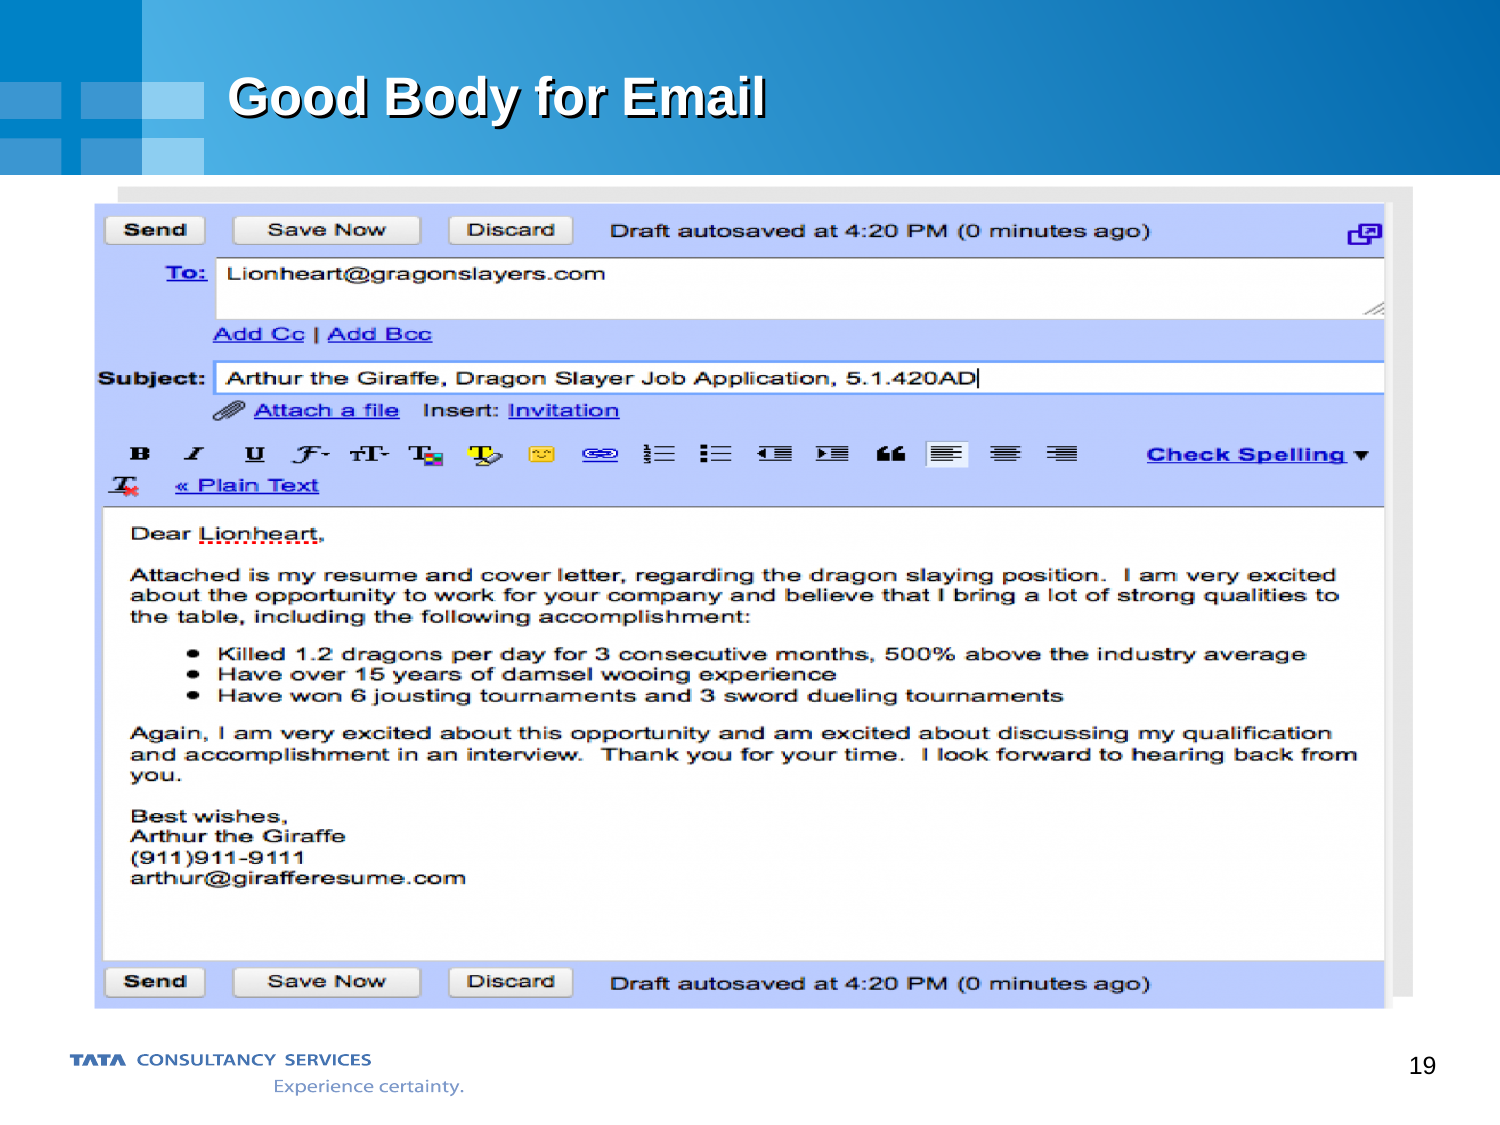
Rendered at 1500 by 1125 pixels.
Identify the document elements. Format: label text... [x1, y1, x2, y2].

picture [80, 179, 1428, 1021]
title Good Body for Email [212, 54, 1447, 132]
